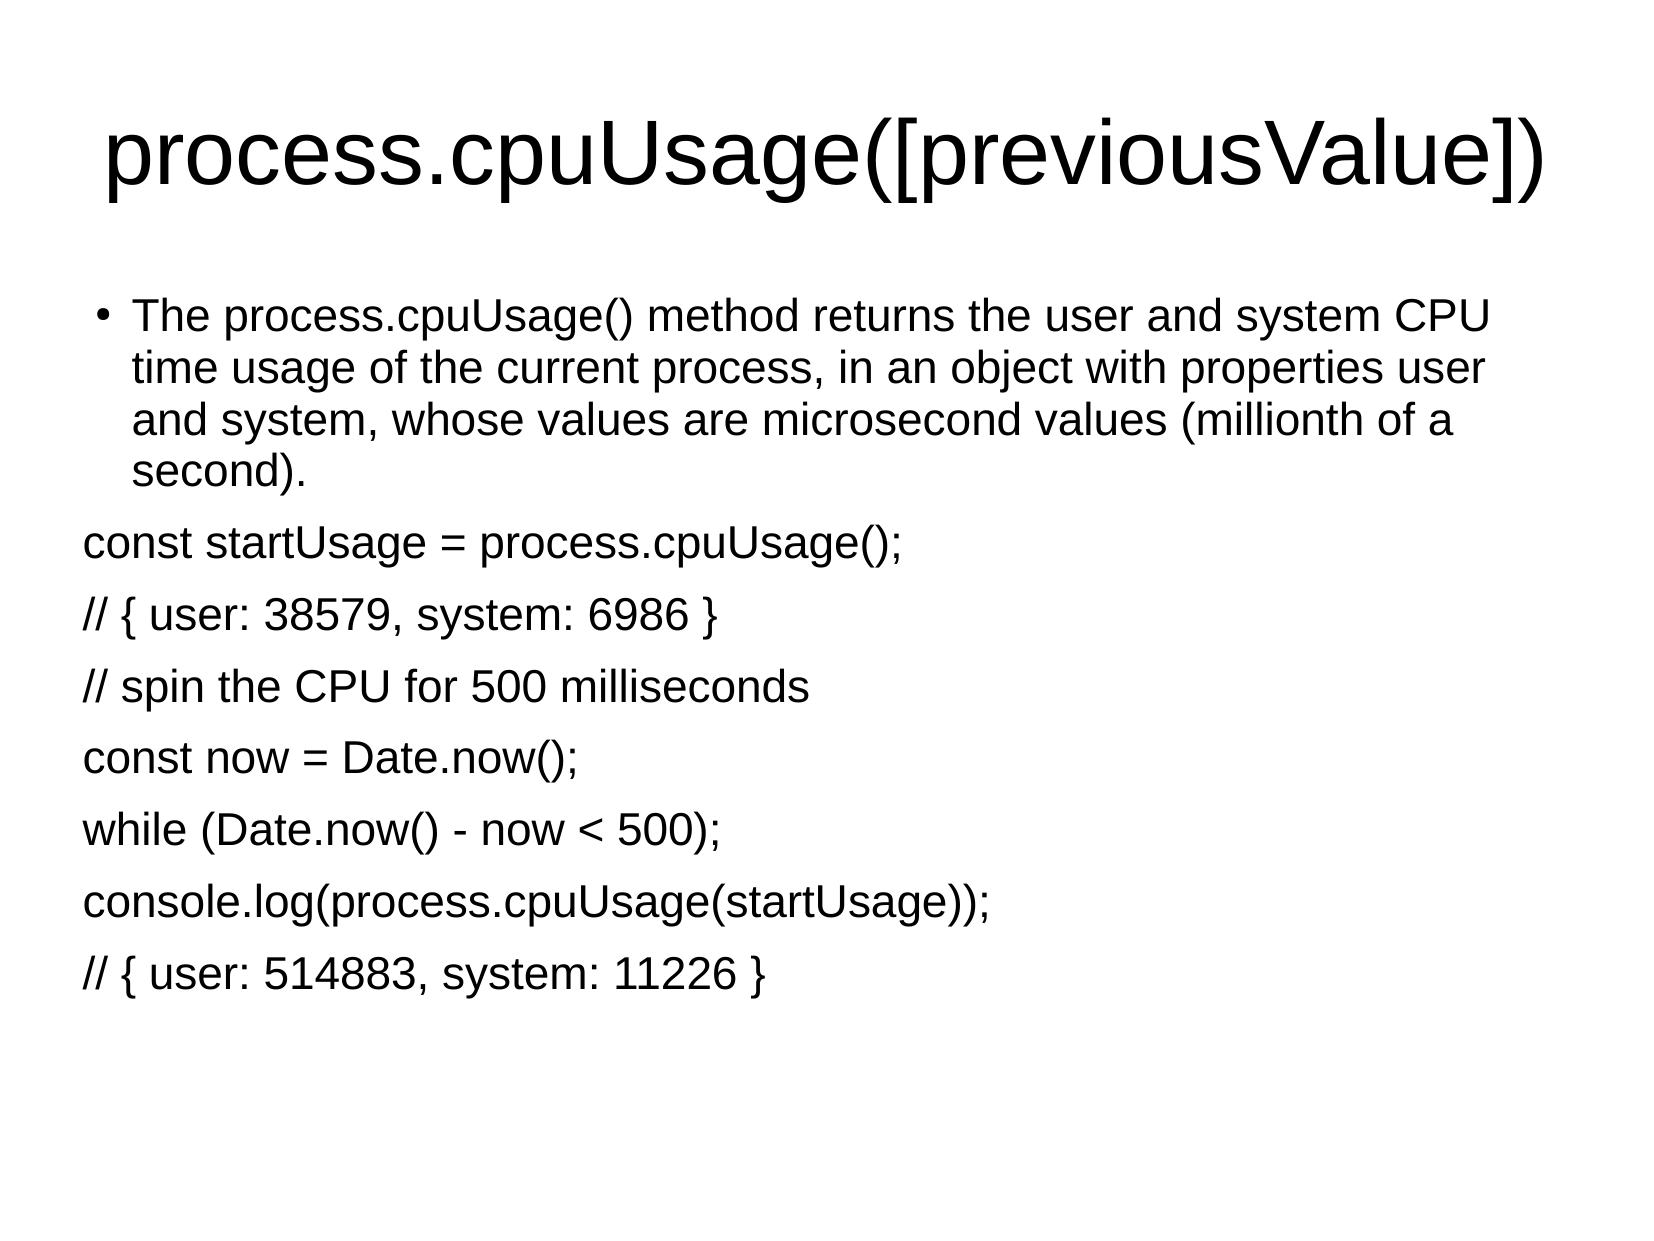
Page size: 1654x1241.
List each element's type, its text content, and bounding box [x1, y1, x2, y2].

title process.cpuUsage([previousValue]) [82, 49, 1571, 257]
list The process.cpuUsage() method returns the user and system CPU time usage of the current process, in an object with properties user and system, whose values are microsecond values (millionth of a second). const startUsage = process.cpuUsage(); // { user: 38579, system: 6986 } // spin the CPU for 500 milliseconds const now = Date.now(); while (Date.now() - now < 500); console.log(process.cpuUsage(startUsage)); // { user: 514883, system: 11226 } [82, 290, 1571, 1010]
